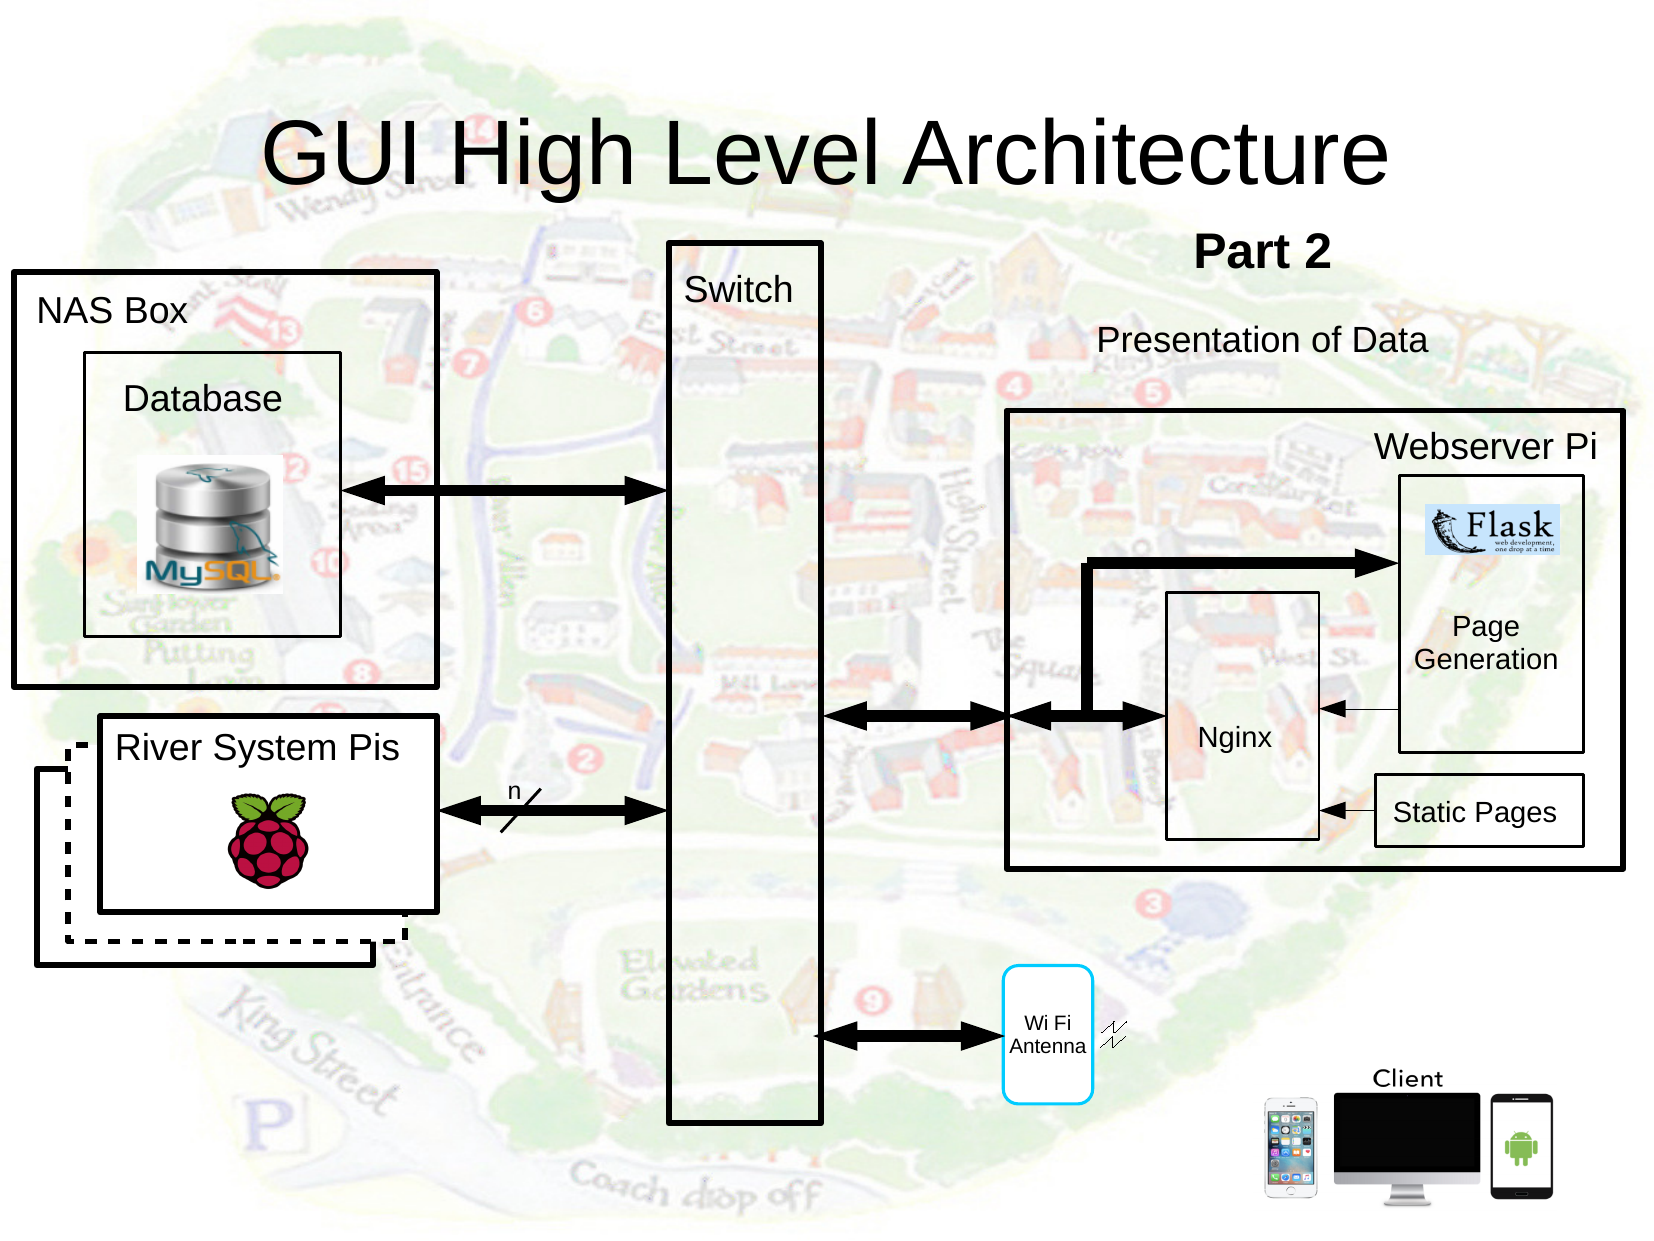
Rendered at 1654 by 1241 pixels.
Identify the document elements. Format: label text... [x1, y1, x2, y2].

text_box Database [108, 369, 325, 427]
text_box [100, 715, 437, 719]
picture [0, 0, 1654, 1241]
text_box Part 2 Presentation of Data [1081, 215, 1478, 368]
title GUI High Level Architecture [672, 246, 818, 257]
text_box Nginx [1182, 713, 1301, 762]
text_box River System Pis [100, 719, 445, 776]
text_box Wi Fi Antenna [1003, 965, 1093, 1104]
text_box NAS Box [21, 282, 221, 340]
text_box [36, 745, 437, 966]
text_box Static Pages [1378, 788, 1602, 837]
text_box Page Generation [1399, 602, 1592, 684]
title GUI High Level Architecture [82, 49, 1571, 257]
text_box Webserver Pi [1359, 417, 1630, 475]
text_box n [492, 769, 533, 812]
text_box Switch [668, 260, 830, 318]
